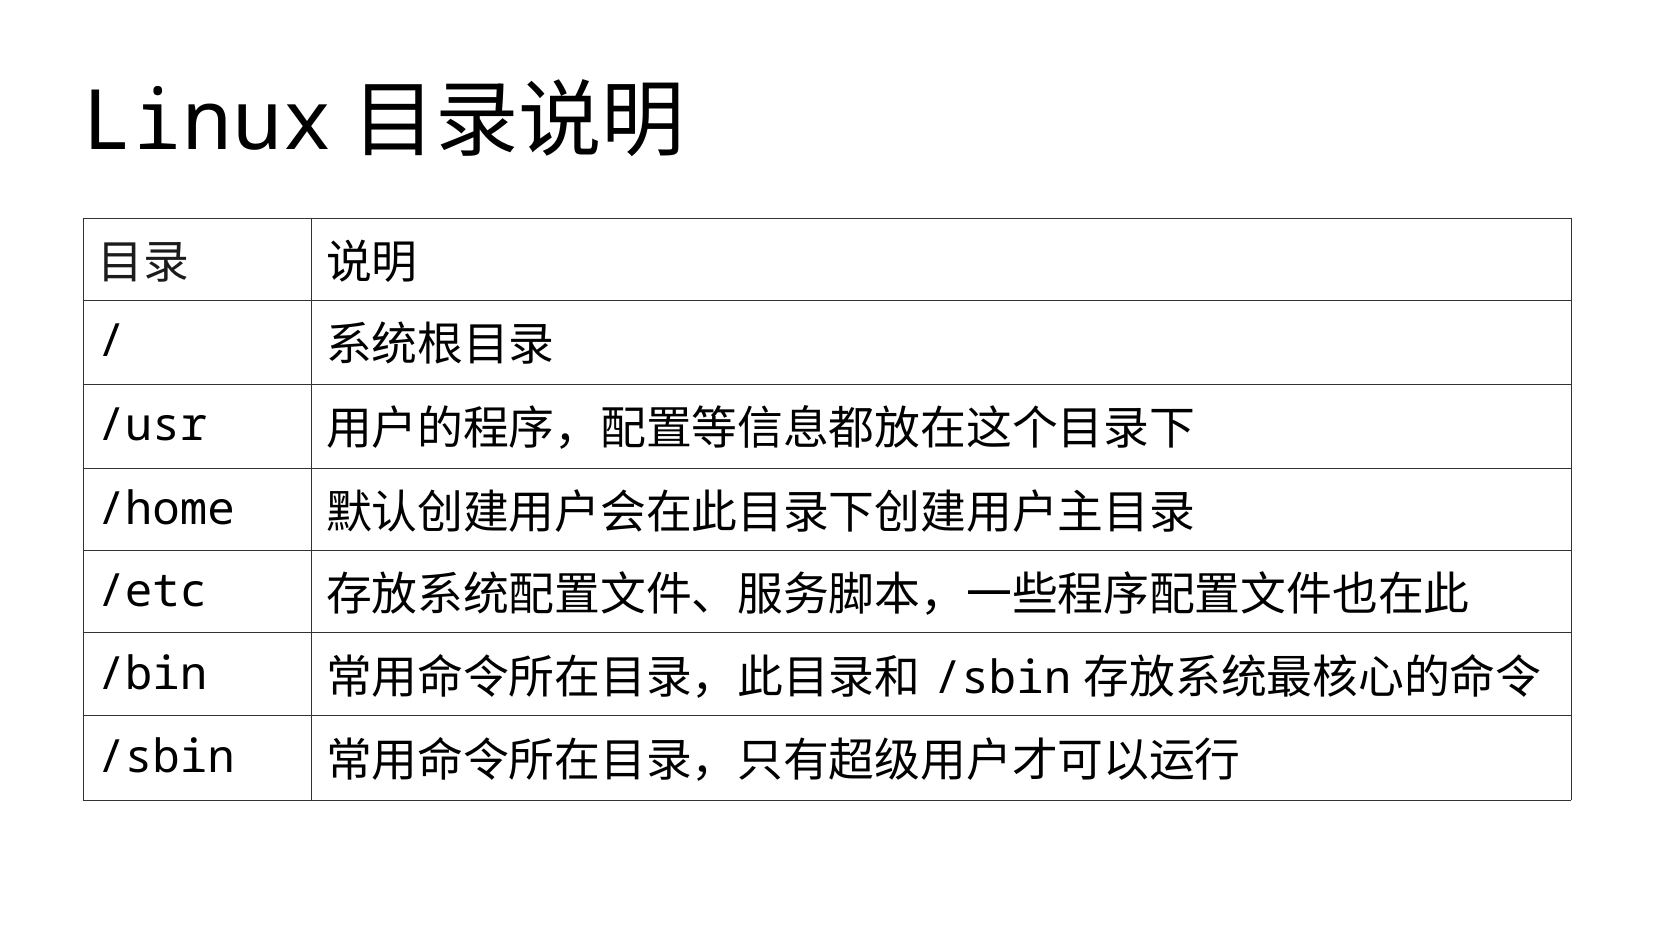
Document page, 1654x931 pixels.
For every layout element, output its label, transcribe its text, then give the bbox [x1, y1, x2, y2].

table_header 说明 [312, 219, 1571, 300]
table_cell /usr [84, 385, 311, 468]
table_cell /etc [84, 551, 311, 632]
table_cell 常用命令所在目录，只有超级用户才可以运行 [312, 716, 1571, 800]
table_cell 存放系统配置文件、服务脚本，一些程序配置文件也在此 [312, 551, 1571, 632]
table_cell 系统根目录 [312, 301, 1571, 384]
table_cell 用户的程序，配置等信息都放在这个目录下 [312, 385, 1571, 468]
title Linux目录说明 [82, 37, 1571, 189]
table_cell / [84, 301, 311, 384]
table_cell /sbin [84, 716, 311, 800]
table_cell 默认创建用户会在此目录下创建用户主目录 [312, 469, 1571, 550]
table_cell /home [84, 469, 311, 550]
table_cell 常用命令所在目录，此目录和/sbin存放系统最核心的命令 [312, 633, 1571, 715]
table_header 目录 [84, 219, 311, 300]
table_cell /bin [84, 633, 311, 715]
